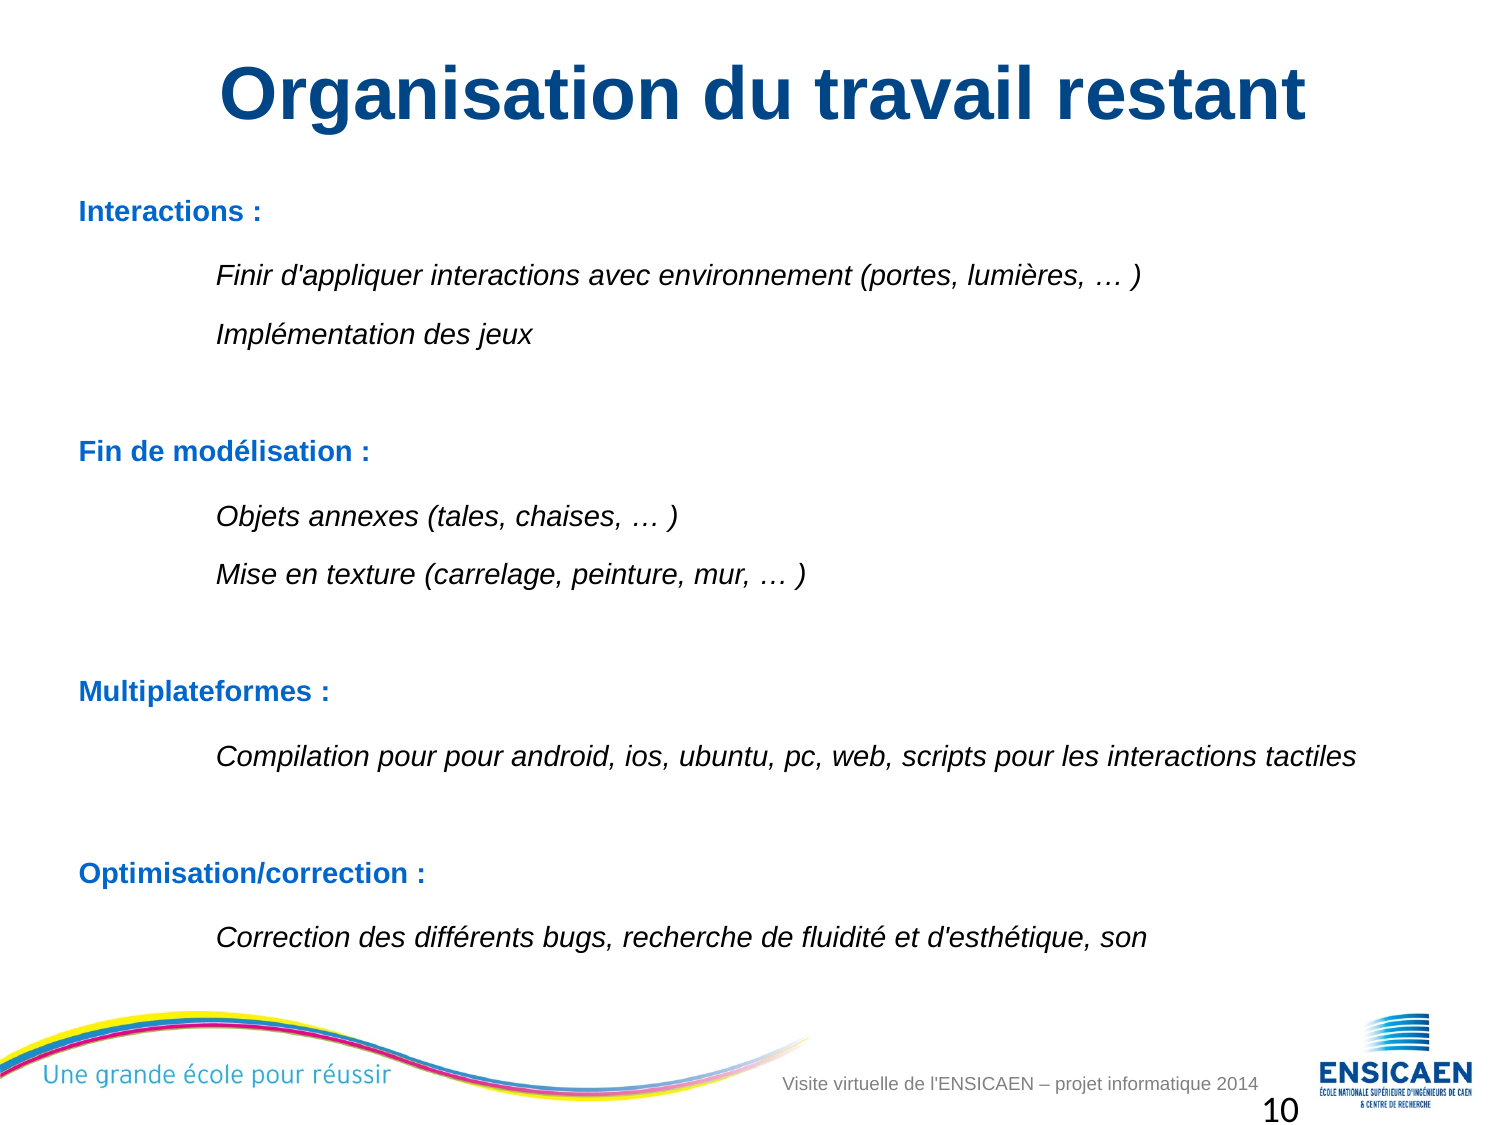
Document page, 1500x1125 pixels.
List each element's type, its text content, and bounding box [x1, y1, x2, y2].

picture [0, 1011, 809, 1101]
slide_number <numéro> [1246, 1070, 1317, 1125]
picture [1316, 1011, 1475, 1110]
text_box Visite virtuelle de l'ENSICAEN – projet informatique 2014 [767, 1065, 1300, 1125]
list Interactions : Finir d'appliquer interactions avec environnement (portes, lumières, … ) Implémentation des jeux Fin de modélisation : Objets annexes (tales, chaises, … ) Mise en texture (carrelage, peinture, mur, … ) Multiplateformes : Compilation pour pour android, ios, ubuntu, pc, web, scripts pour les interactions tactiles Optimisation/correction : Correction des différents bugs, recherche de fluidité et d'esthétique, son [59, 177, 1409, 962]
title Organisation du travail restant [88, 29, 1439, 217]
